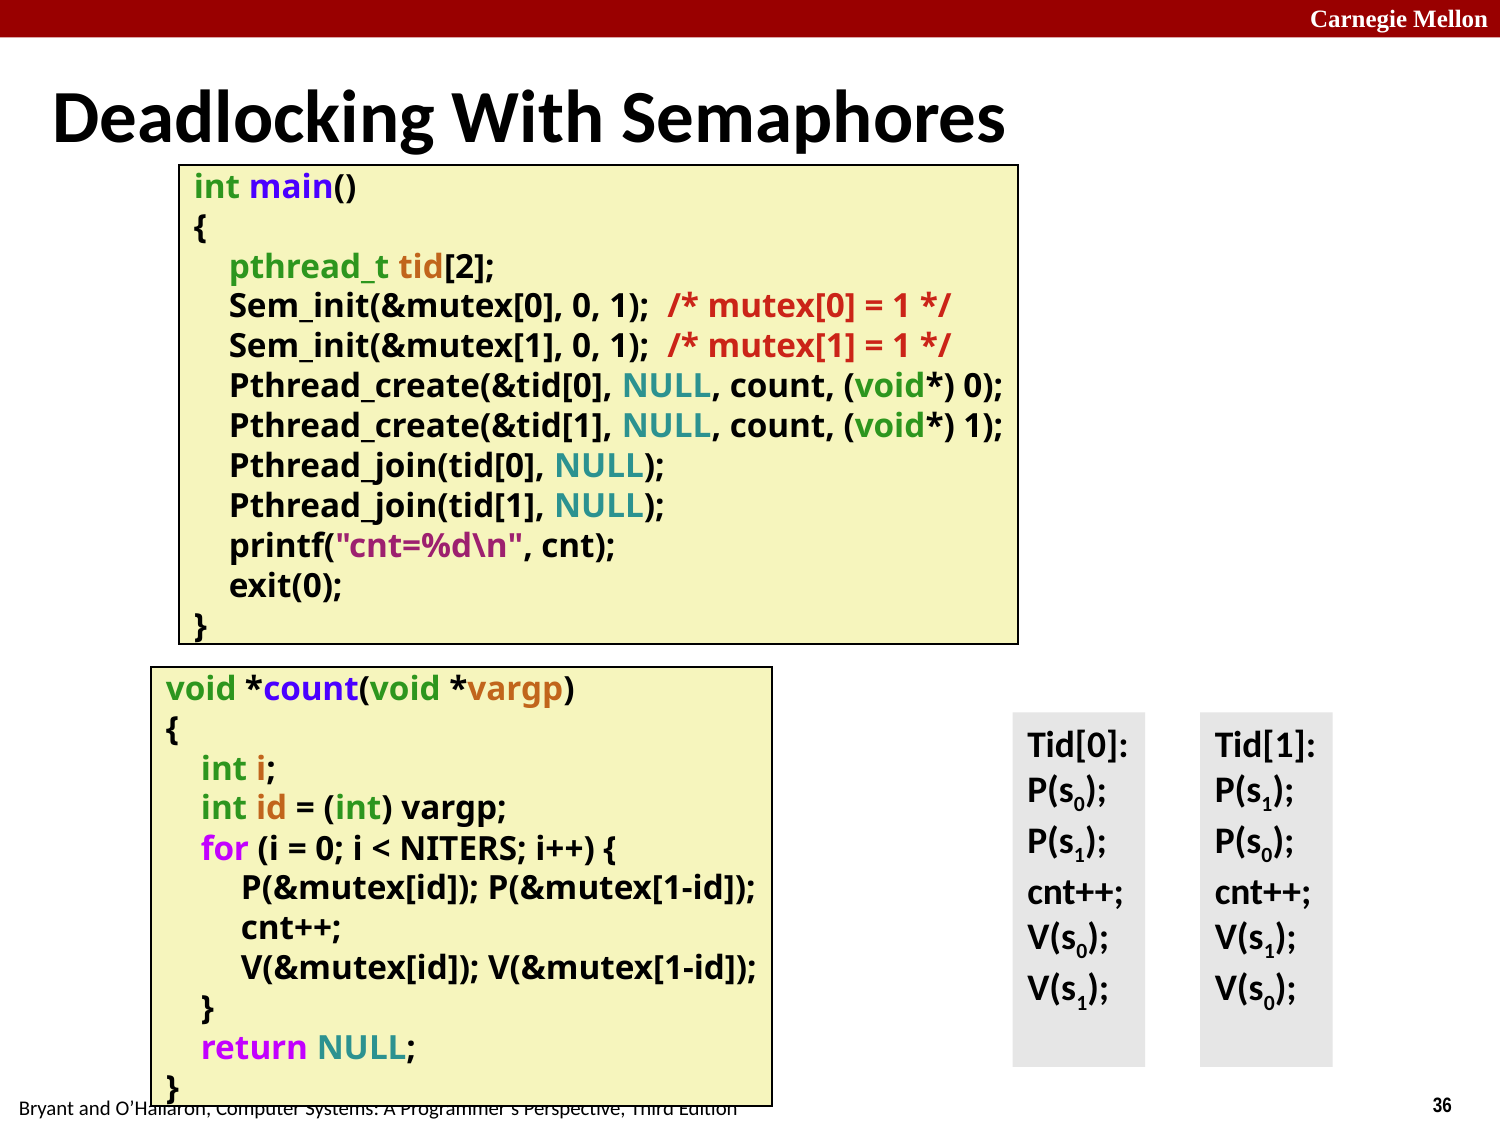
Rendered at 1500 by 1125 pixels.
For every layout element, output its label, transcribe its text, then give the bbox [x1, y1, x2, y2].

title Deadlocking With Semaphores [37, 50, 1283, 175]
text_box int main() { pthread_t tid[2]; Sem_init(&mutex[0], 0, 1); /* mutex[0] = 1 */ Sem_init(&mutex[1], 0, 1); /* mutex[1] = 1 */ Pthread_create(&tid[0], NULL, count, (void*) 0); Pthread_create(&tid[1], NULL, count, (void*) 1); Pthread_join(tid[0], NULL); Pthread_join(tid[1], NULL); printf("cnt=%d\n", cnt); exit(0); } [179, 164, 1019, 644]
text_box Tid[1]: P(s1); P(s0); cnt++; V(s1); V(s0); [1200, 712, 1333, 1067]
text_box Tid[0]: P(s0); P(s1); cnt++; V(s0); V(s1); [1012, 712, 1146, 1067]
text_box void *count(void *vargp) { int i; int id = (int) vargp; for (i = 0; i < NITERS; i++) { P(&mutex[id]); P(&mutex[1-id]); cnt++; V(&mutex[id]); V(&mutex[1-id]); } return NULL; } [151, 666, 773, 1107]
